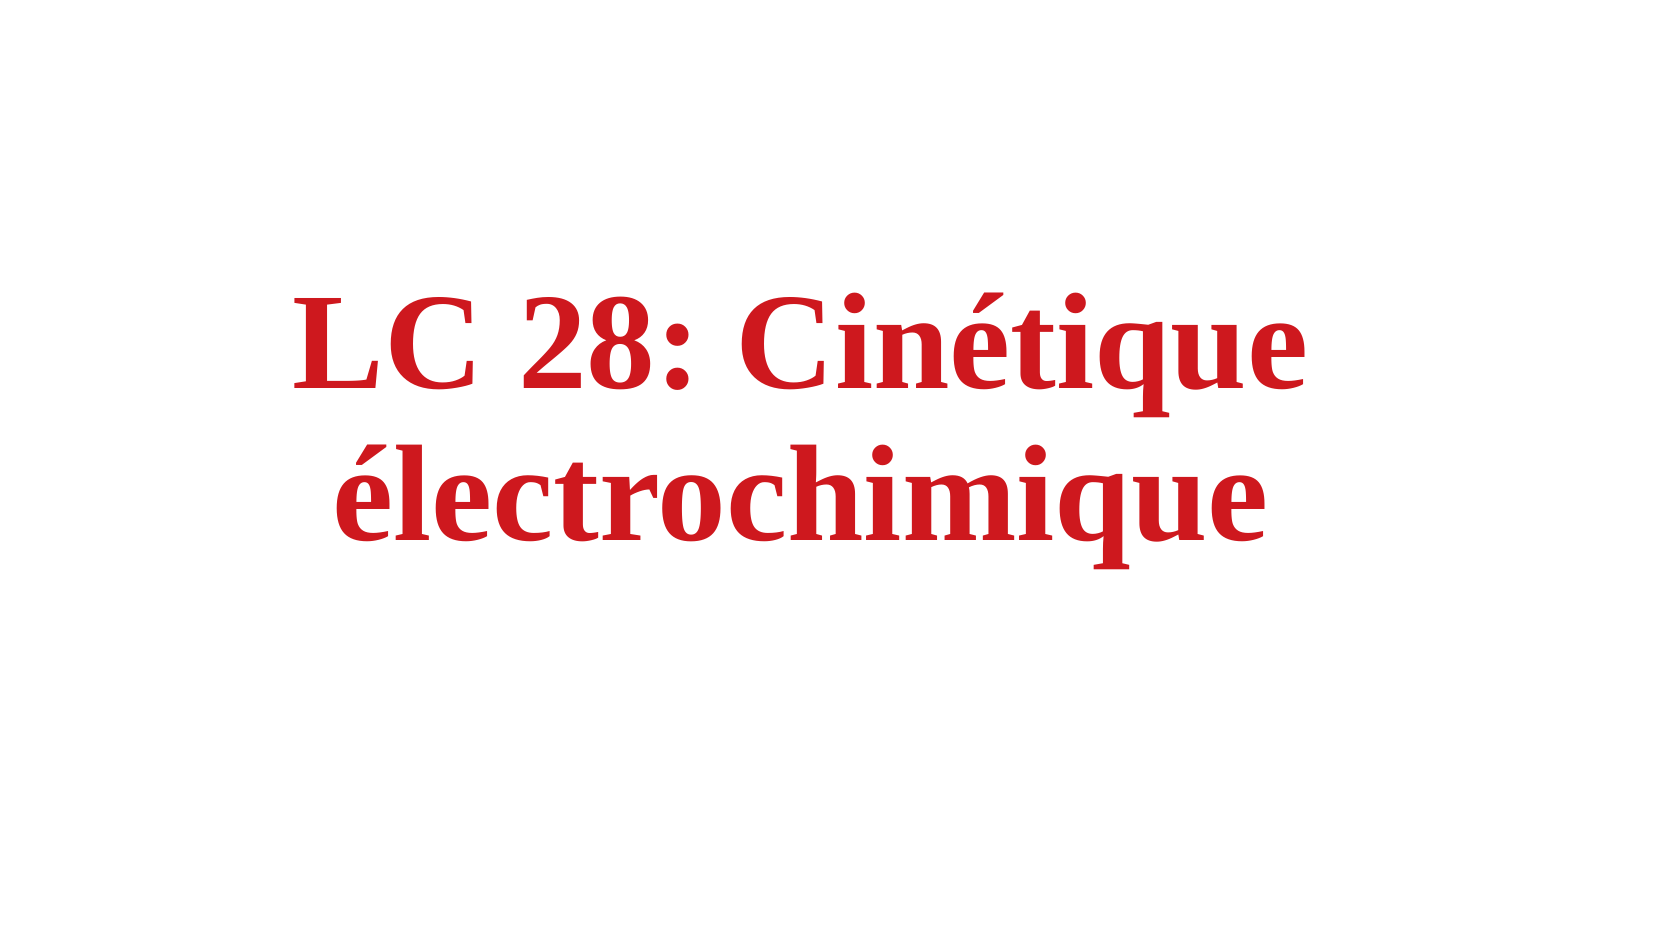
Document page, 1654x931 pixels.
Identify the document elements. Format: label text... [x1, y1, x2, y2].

title LC 28: Cinétique électrochimique [56, 265, 1546, 571]
